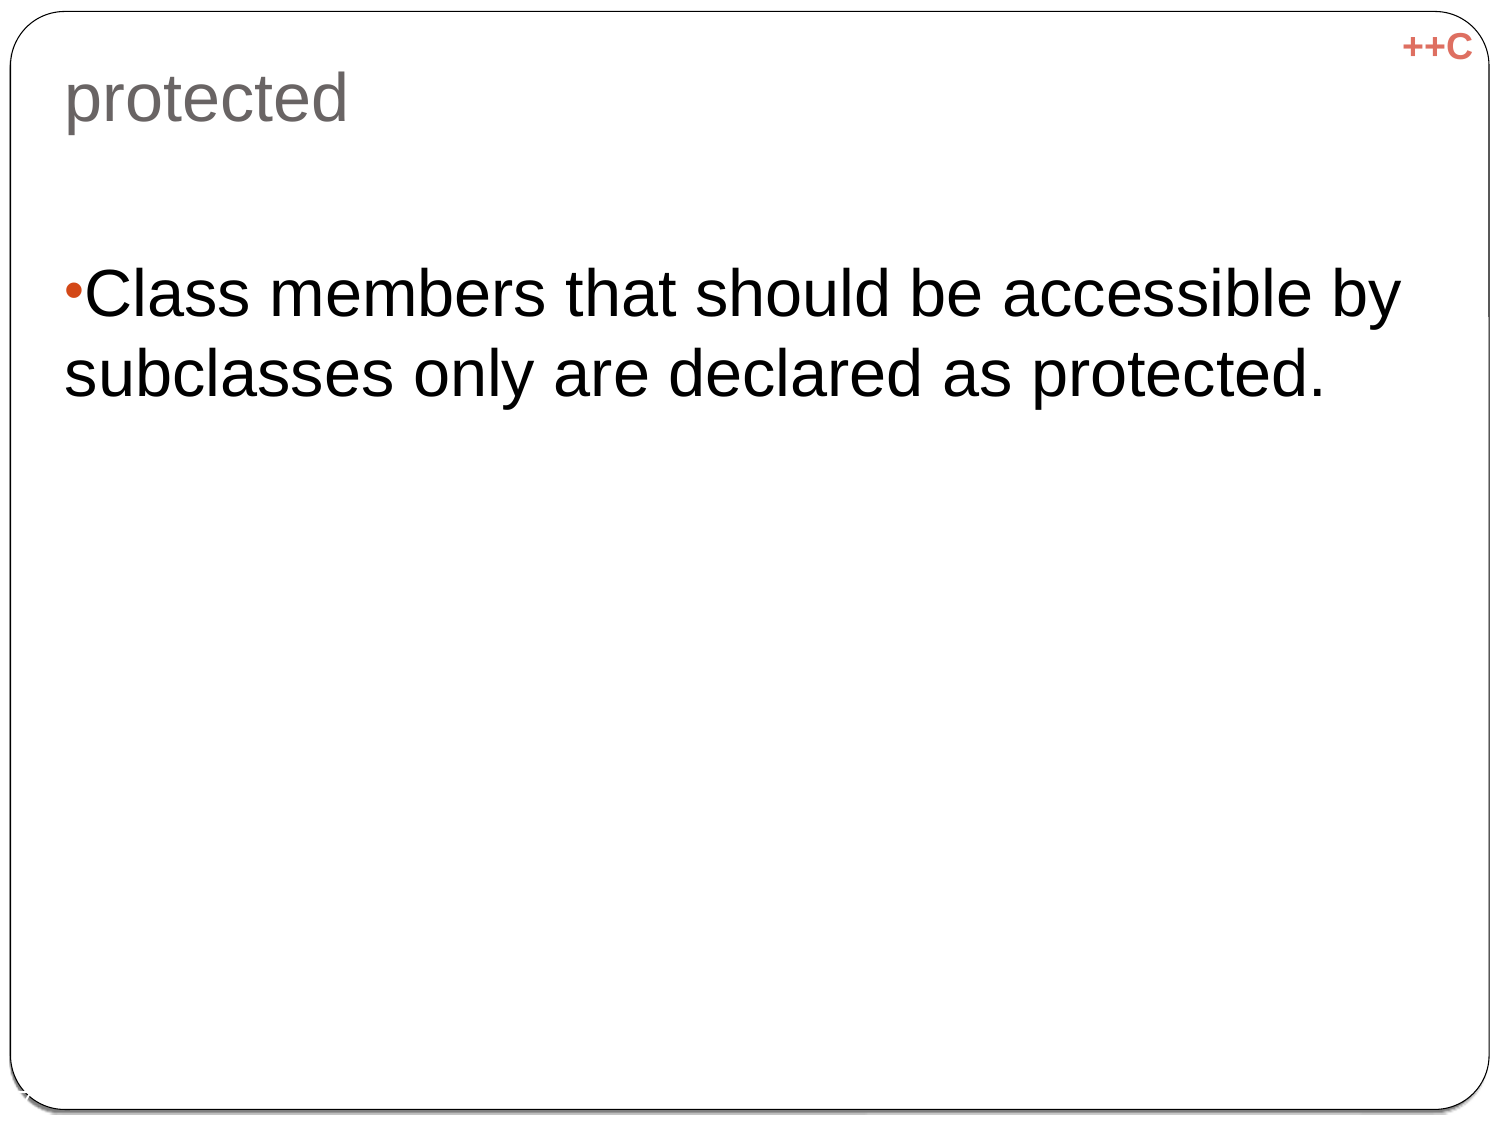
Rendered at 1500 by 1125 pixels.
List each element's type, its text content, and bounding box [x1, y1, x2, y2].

list Class members that should be accessible by subclasses only are declared as protected. [50, 149, 1450, 1088]
title protected [50, 45, 1450, 149]
slide_number <number> [0, 1074, 50, 1125]
